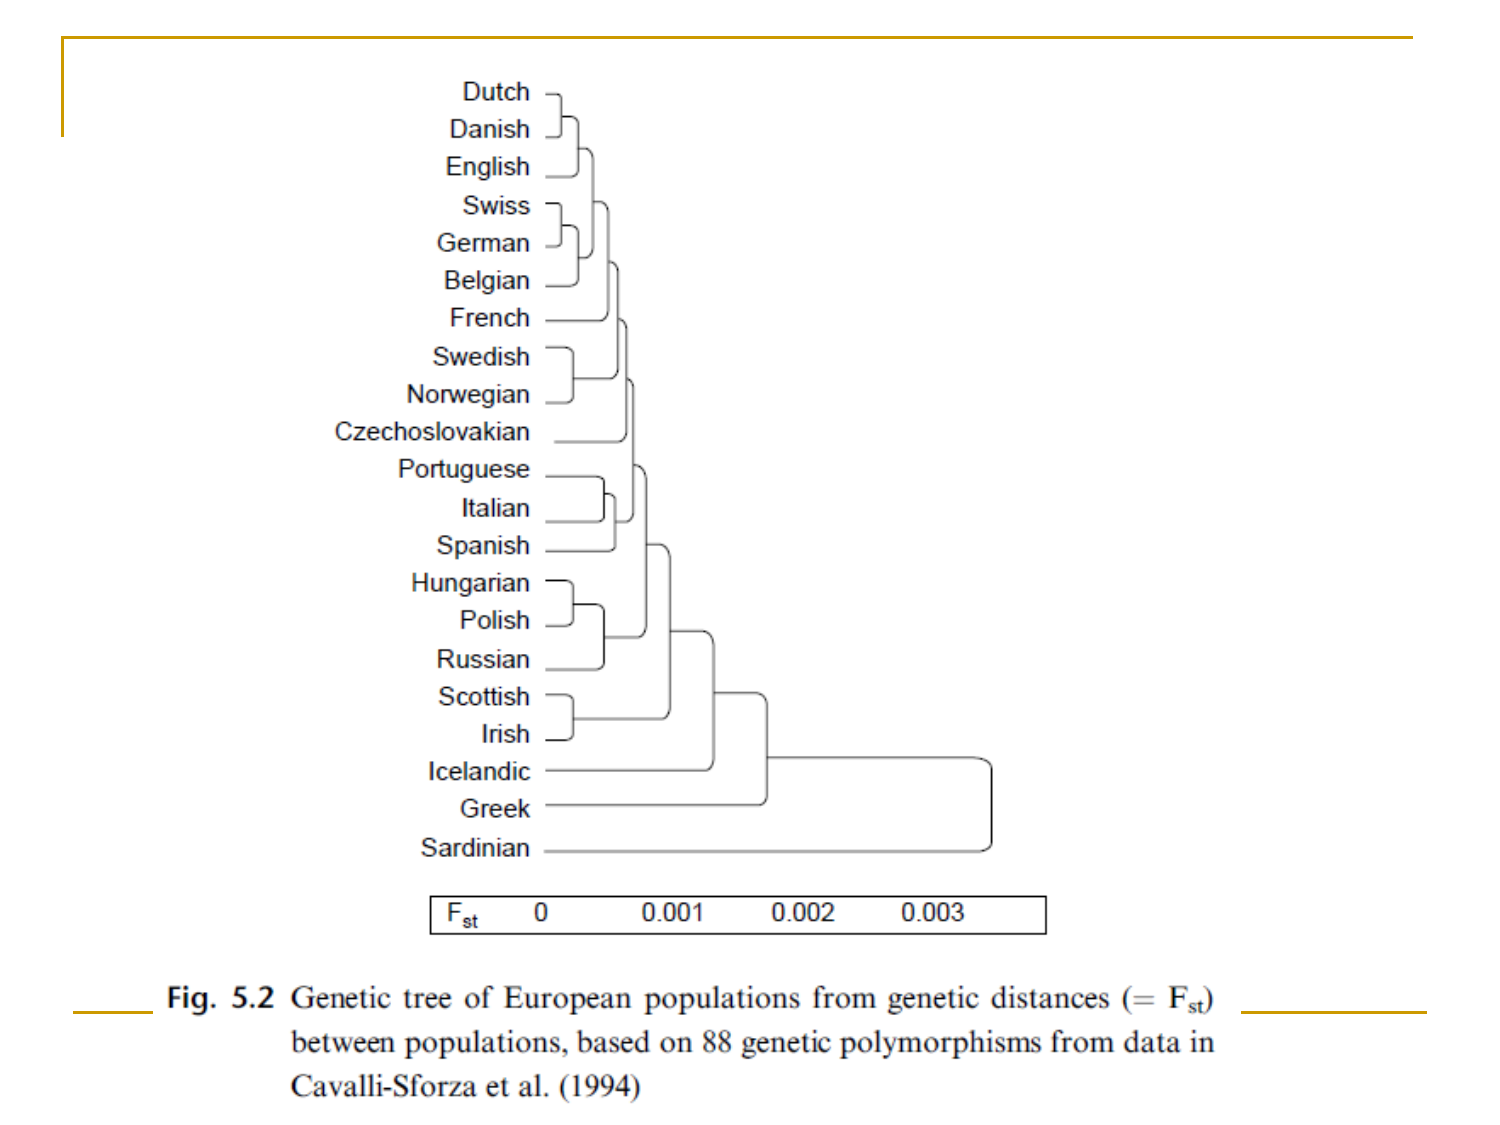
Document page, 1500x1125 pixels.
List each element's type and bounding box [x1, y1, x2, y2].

picture [153, 60, 1241, 1106]
